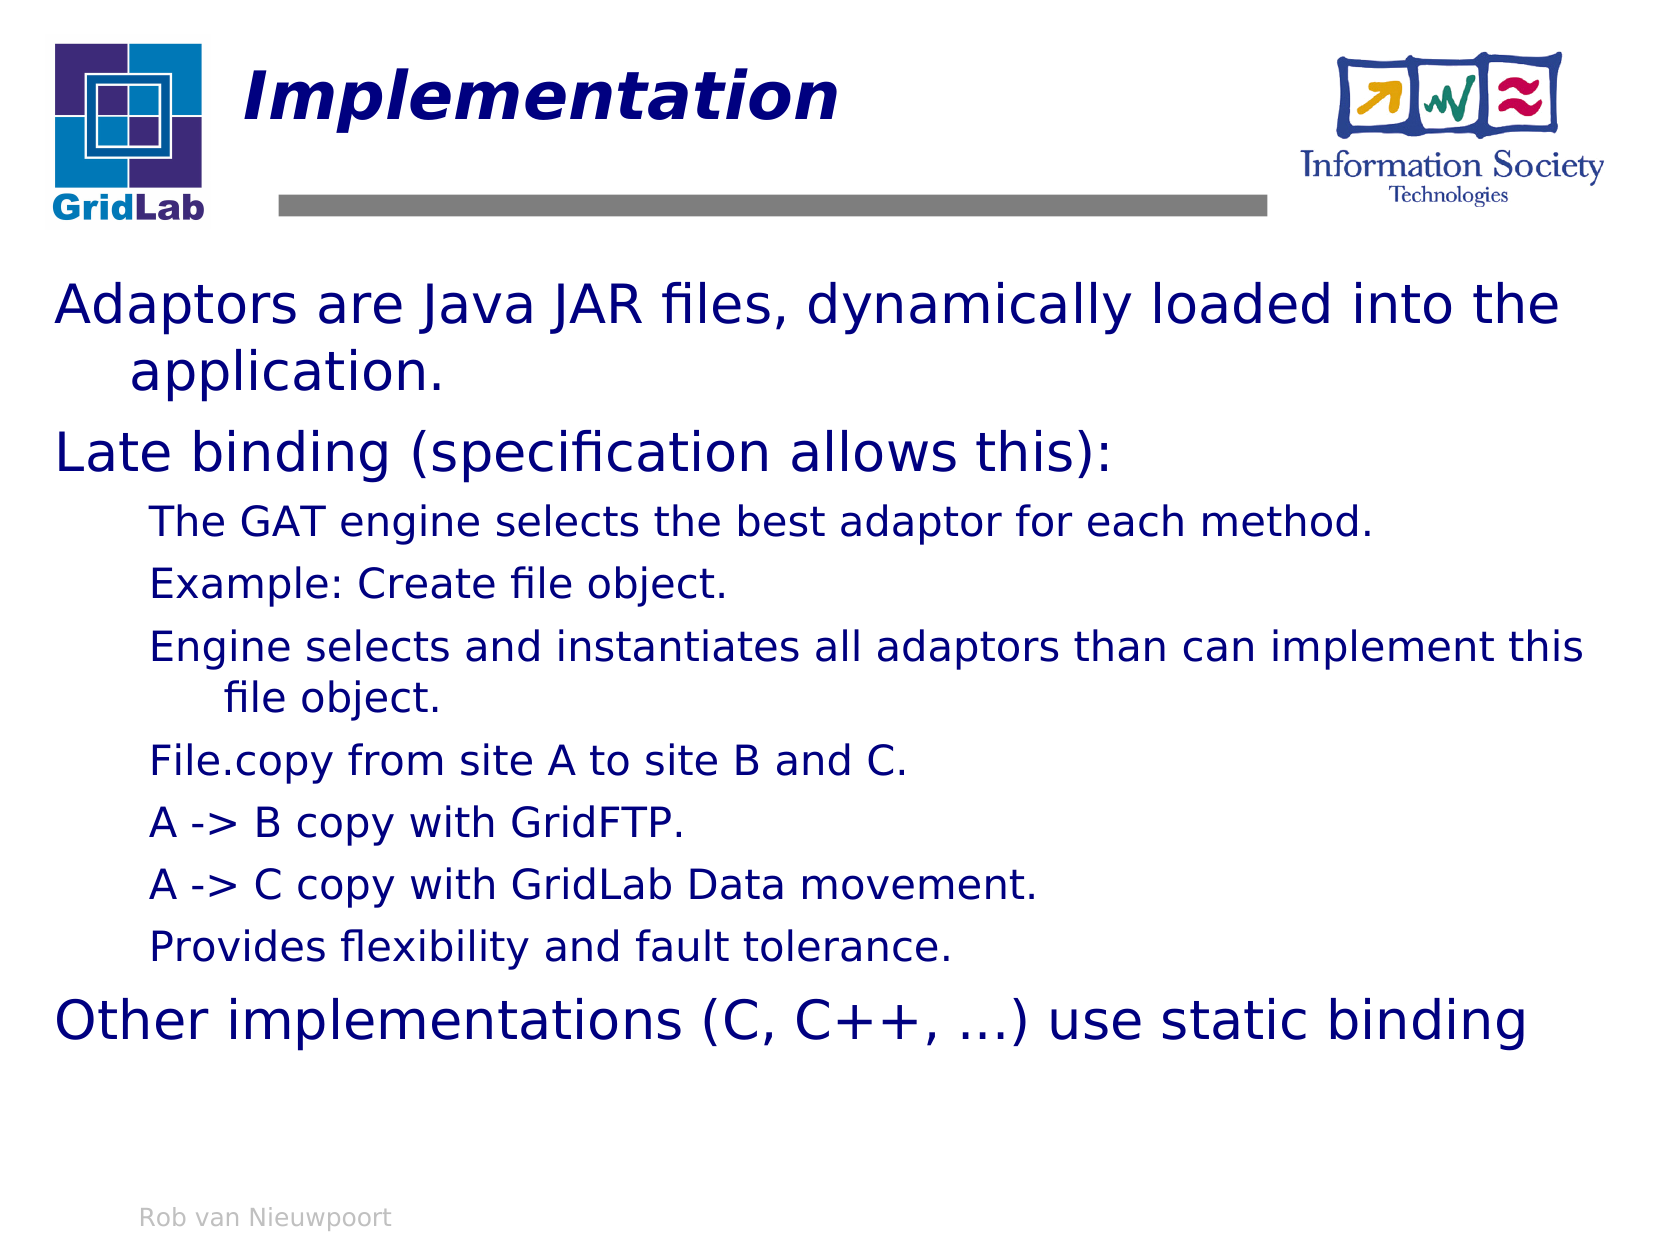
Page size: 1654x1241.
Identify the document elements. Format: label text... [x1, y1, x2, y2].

list Adaptors are Java JAR files, dynamically loaded into the application. Late binding (specification allows this): The GAT engine selects the best adaptor for each method. Example: Create file object. Engine selects and instantiates all adaptors than can implement this file object. File.copy from site A to site B and C. A -> B copy with GridFTP. A -> C copy with GridLab Data movement. Provides flexibility and fault tolerance. Other implementations (C, C++, ...) use static binding [55, 268, 1599, 1116]
title Implementation [243, 0, 1280, 187]
picture [1293, 34, 1611, 214]
picture [45, 34, 211, 230]
